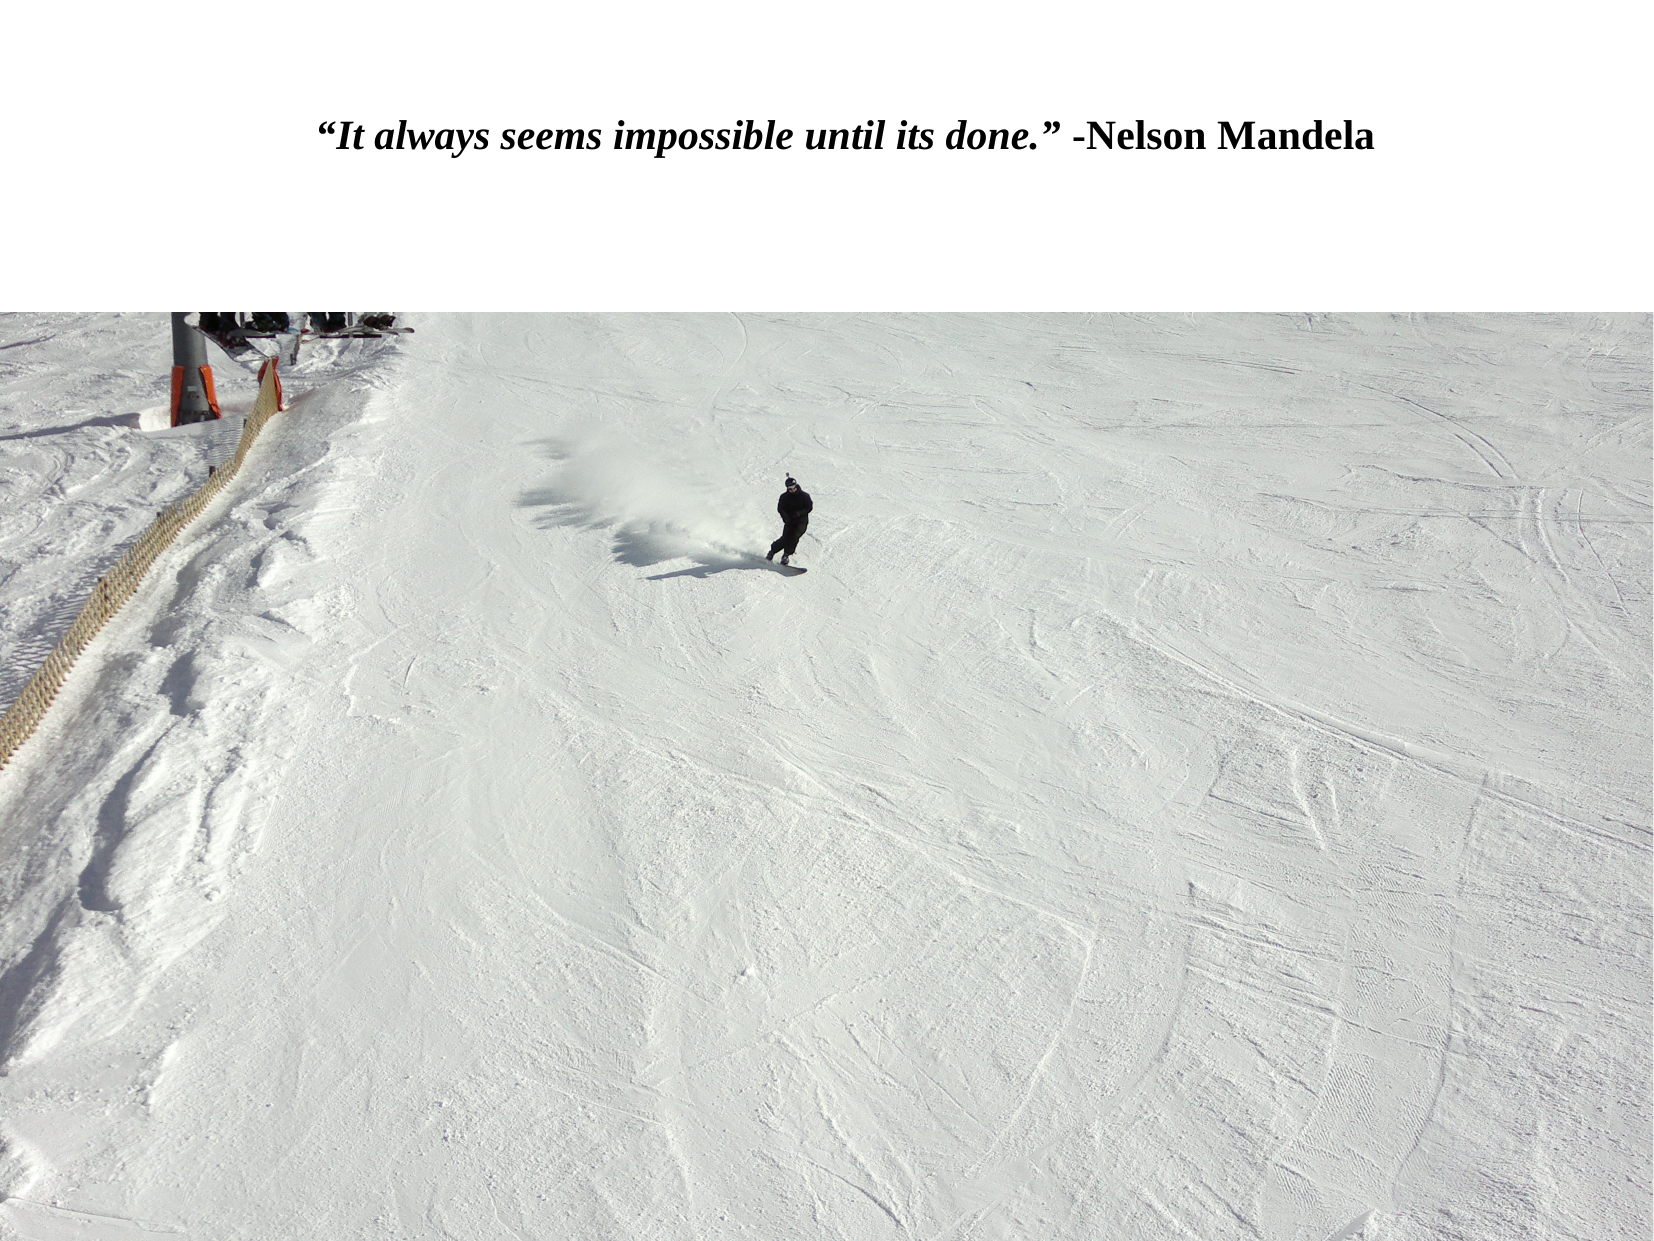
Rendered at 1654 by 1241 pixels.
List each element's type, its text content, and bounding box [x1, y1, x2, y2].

picture [0, 312, 1654, 1241]
text_box “It always seems impossible until its done.” -Nelson Mandela [174, 104, 1516, 238]
